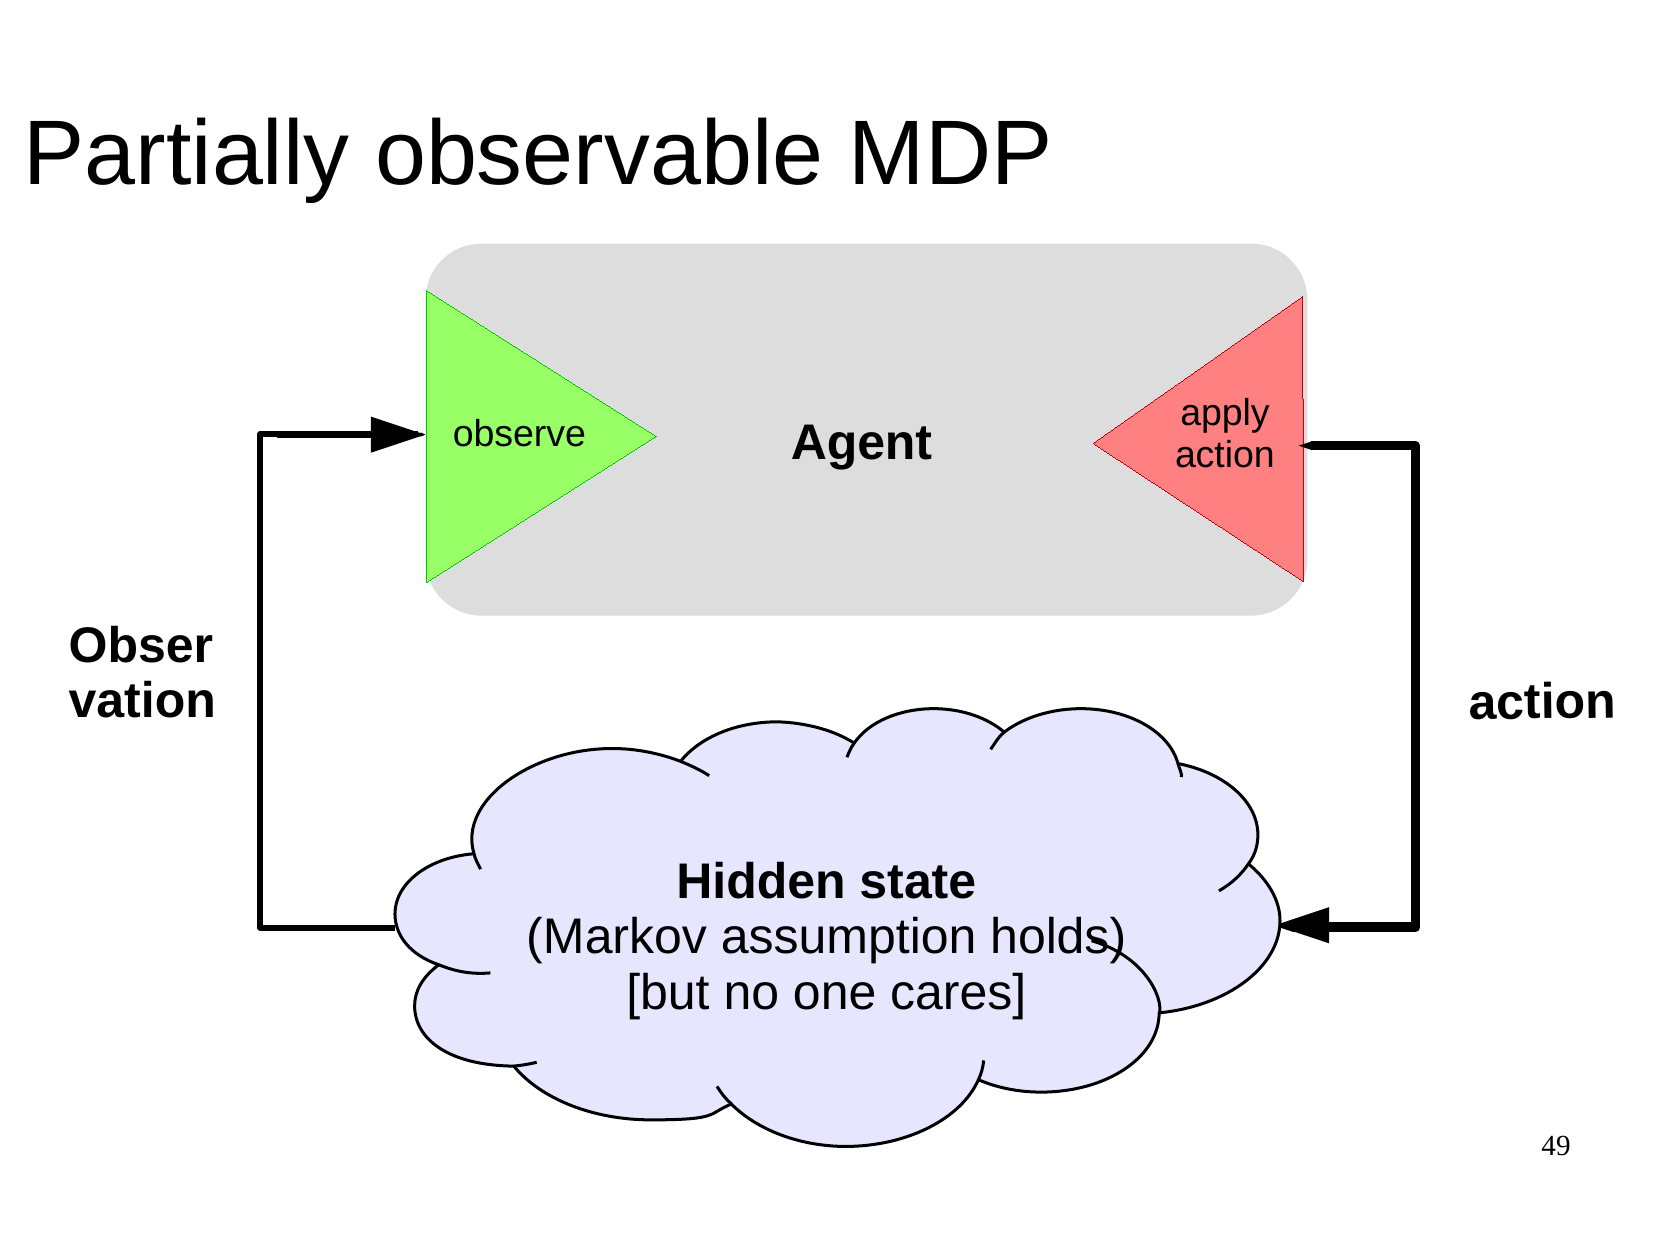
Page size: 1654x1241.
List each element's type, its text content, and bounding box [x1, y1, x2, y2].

text_box action [1444, 655, 1654, 748]
text_box Hidden state (Markov assumption holds) [but no one cares] [451, 845, 1202, 1030]
text_box apply action [1151, 375, 1299, 493]
title Partially observable MDP [23, 49, 1512, 257]
text_box observe [404, 396, 635, 472]
text_box Agent [685, 398, 1039, 488]
text_box [416, 234, 1317, 625]
text_box Observation [45, 600, 241, 746]
text_box [394, 857, 1157, 1147]
text_box [471, 708, 1281, 1004]
